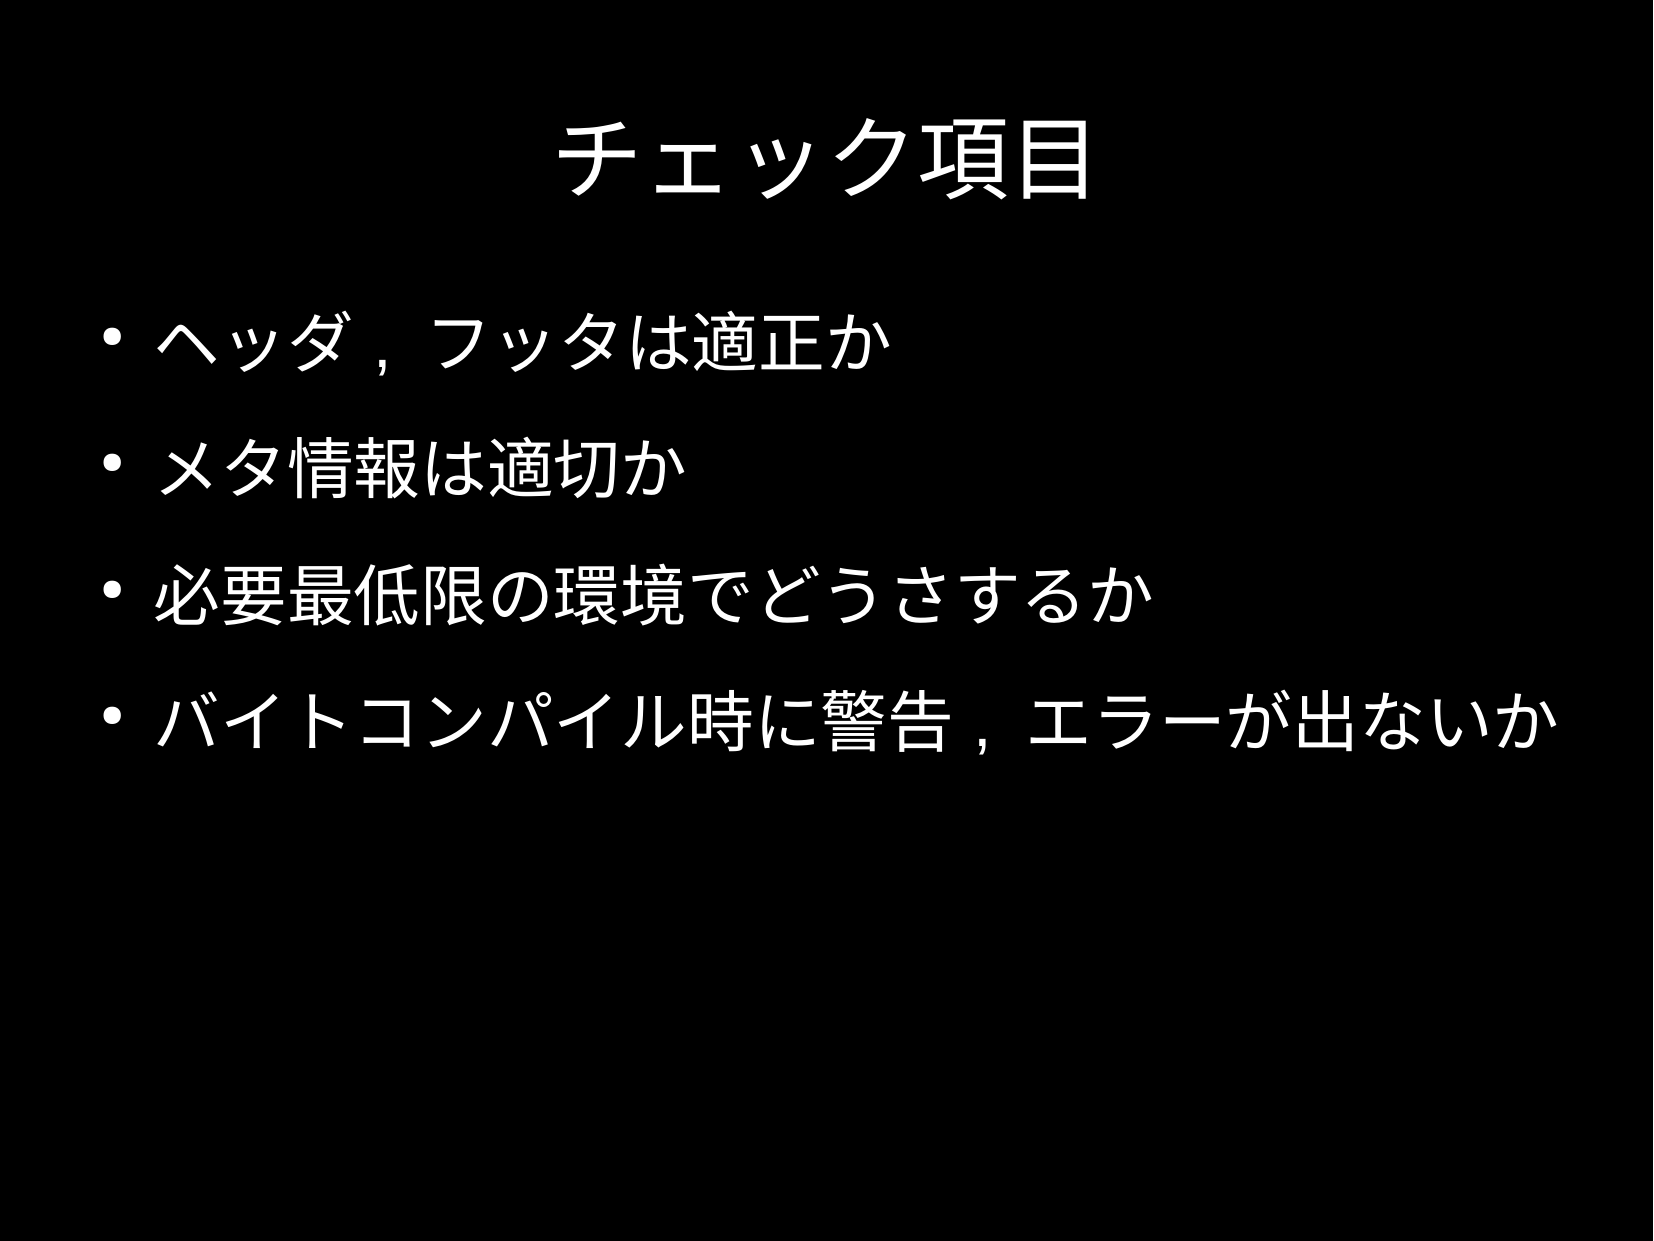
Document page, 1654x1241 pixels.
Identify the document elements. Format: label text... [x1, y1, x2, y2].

list ヘッダ, フッタは適正か メタ情報は適切か 必要最低限の環境でどうさするか バイトコンパイル時に警告, エラーが出ないか [82, 290, 1571, 1010]
title チェック項目 [82, 49, 1571, 257]
